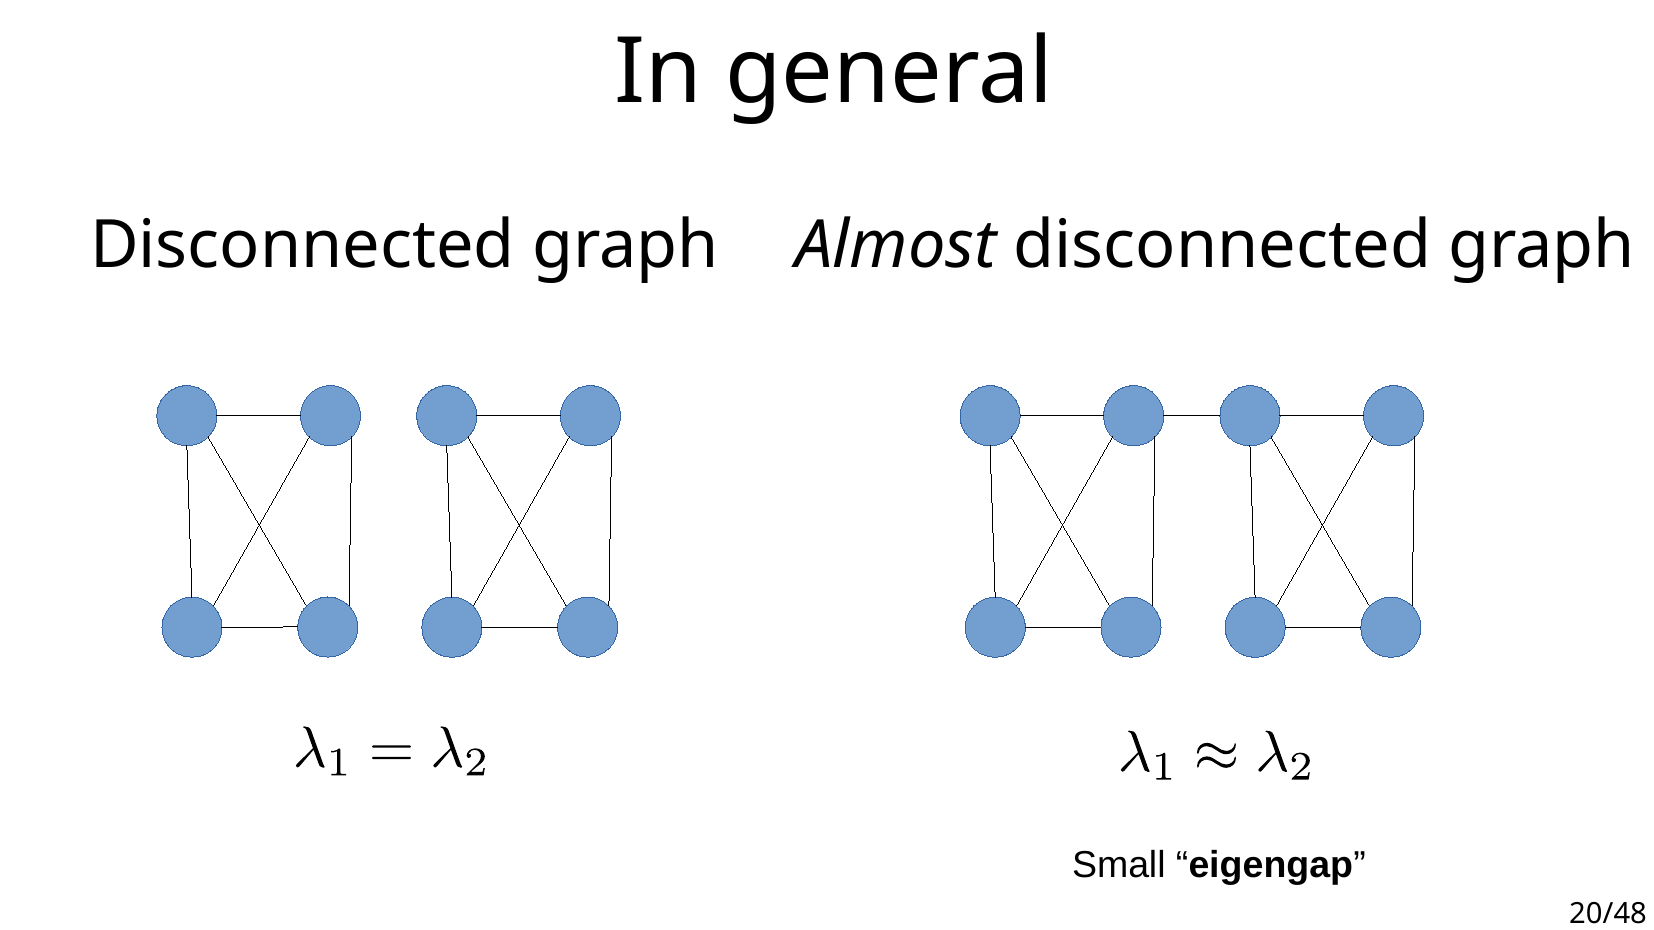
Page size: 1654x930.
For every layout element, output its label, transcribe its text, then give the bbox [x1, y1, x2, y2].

text_box [1225, 597, 1286, 658]
text_box [416, 385, 477, 446]
text_box Small “eigengap” [1057, 835, 1508, 893]
text_box [557, 597, 618, 658]
text_box [560, 385, 621, 446]
text_box [1100, 597, 1162, 658]
text_box [1103, 385, 1164, 446]
list Almost disconnected graph [795, 195, 1653, 916]
text_box [156, 385, 217, 446]
text_box [1360, 597, 1421, 658]
text_box [161, 597, 223, 658]
title In general [90, 0, 1579, 135]
text_box [1219, 385, 1281, 446]
text_box [1363, 385, 1424, 446]
text_box [421, 597, 482, 658]
text_box [297, 596, 358, 658]
text_box [300, 385, 361, 446]
list Disconnected graph [90, 195, 795, 916]
text_box [960, 385, 1021, 446]
text_box [1117, 730, 1313, 780]
text_box [965, 597, 1026, 658]
text_box [292, 726, 488, 776]
